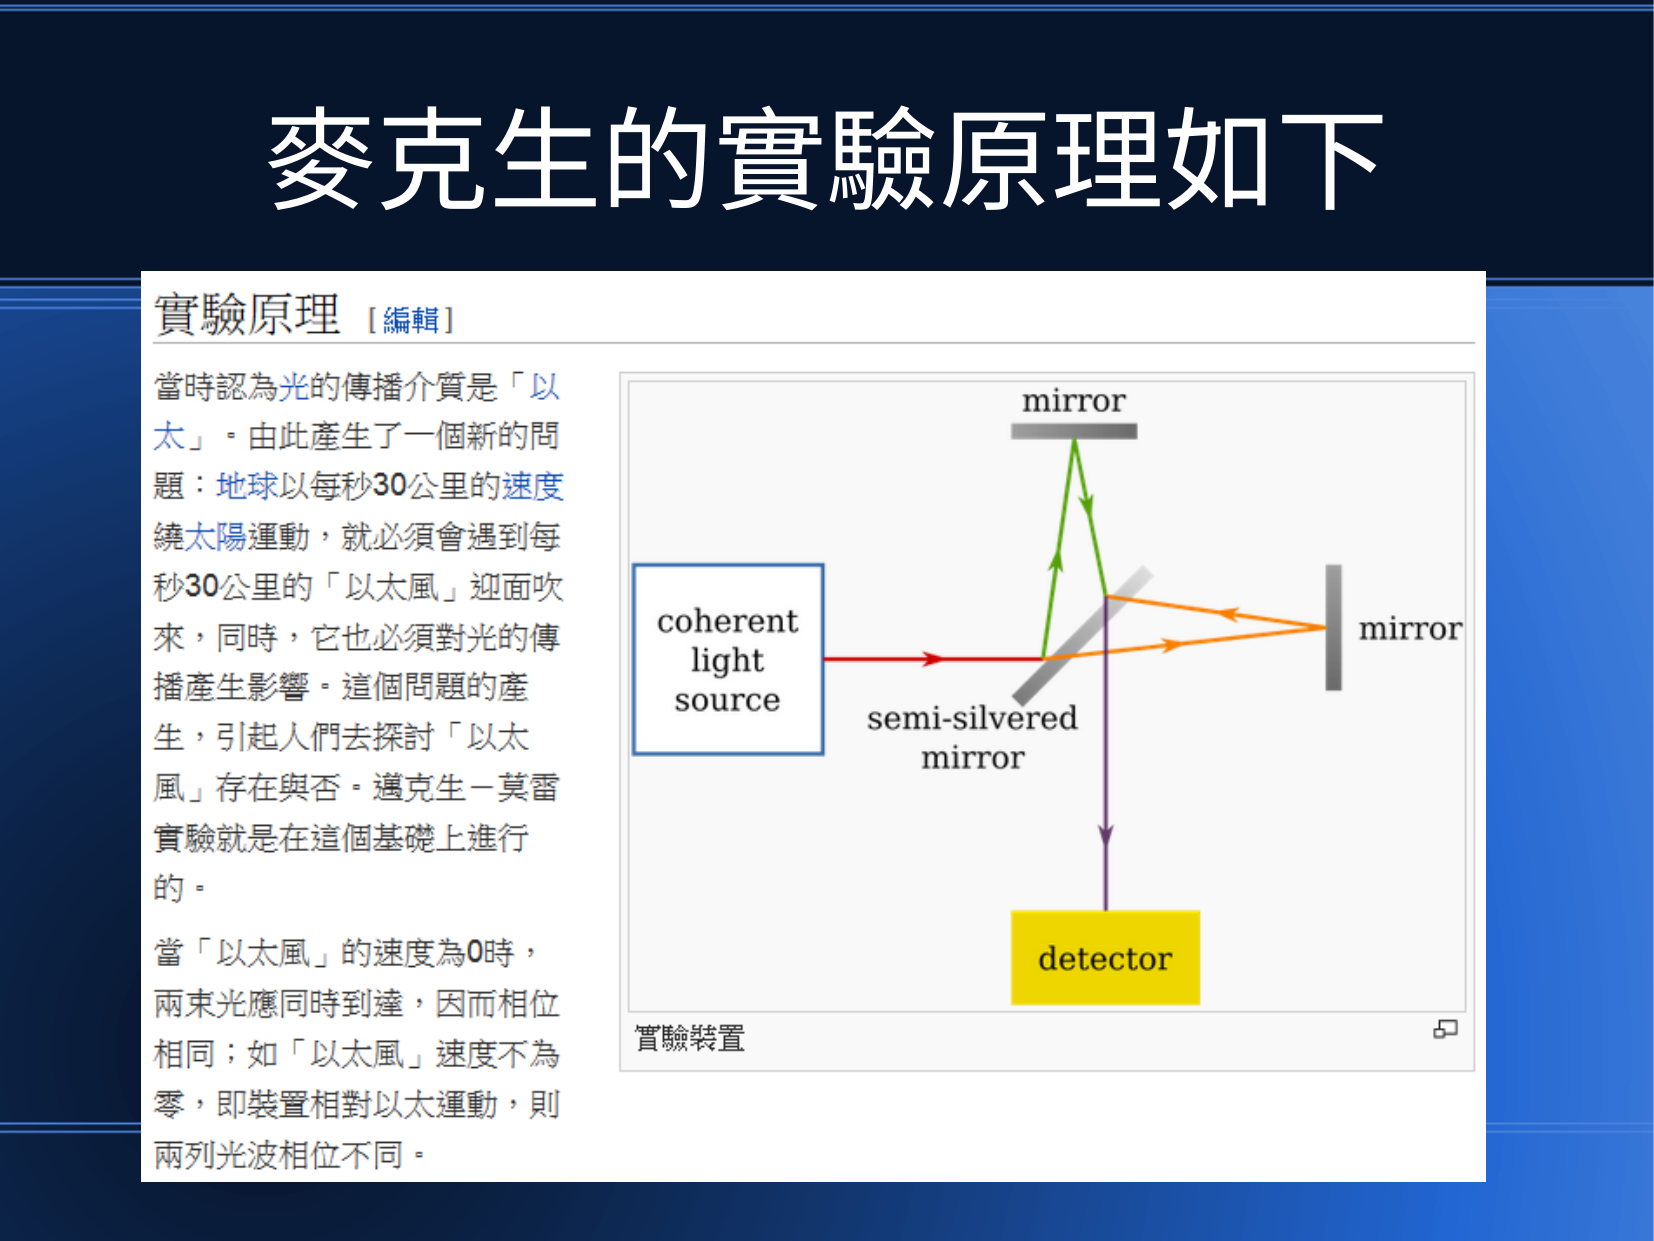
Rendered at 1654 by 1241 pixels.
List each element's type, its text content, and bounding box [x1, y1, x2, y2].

title 麥克生的實驗原理如下 [82, 49, 1571, 257]
picture [0, 0, 1654, 1241]
